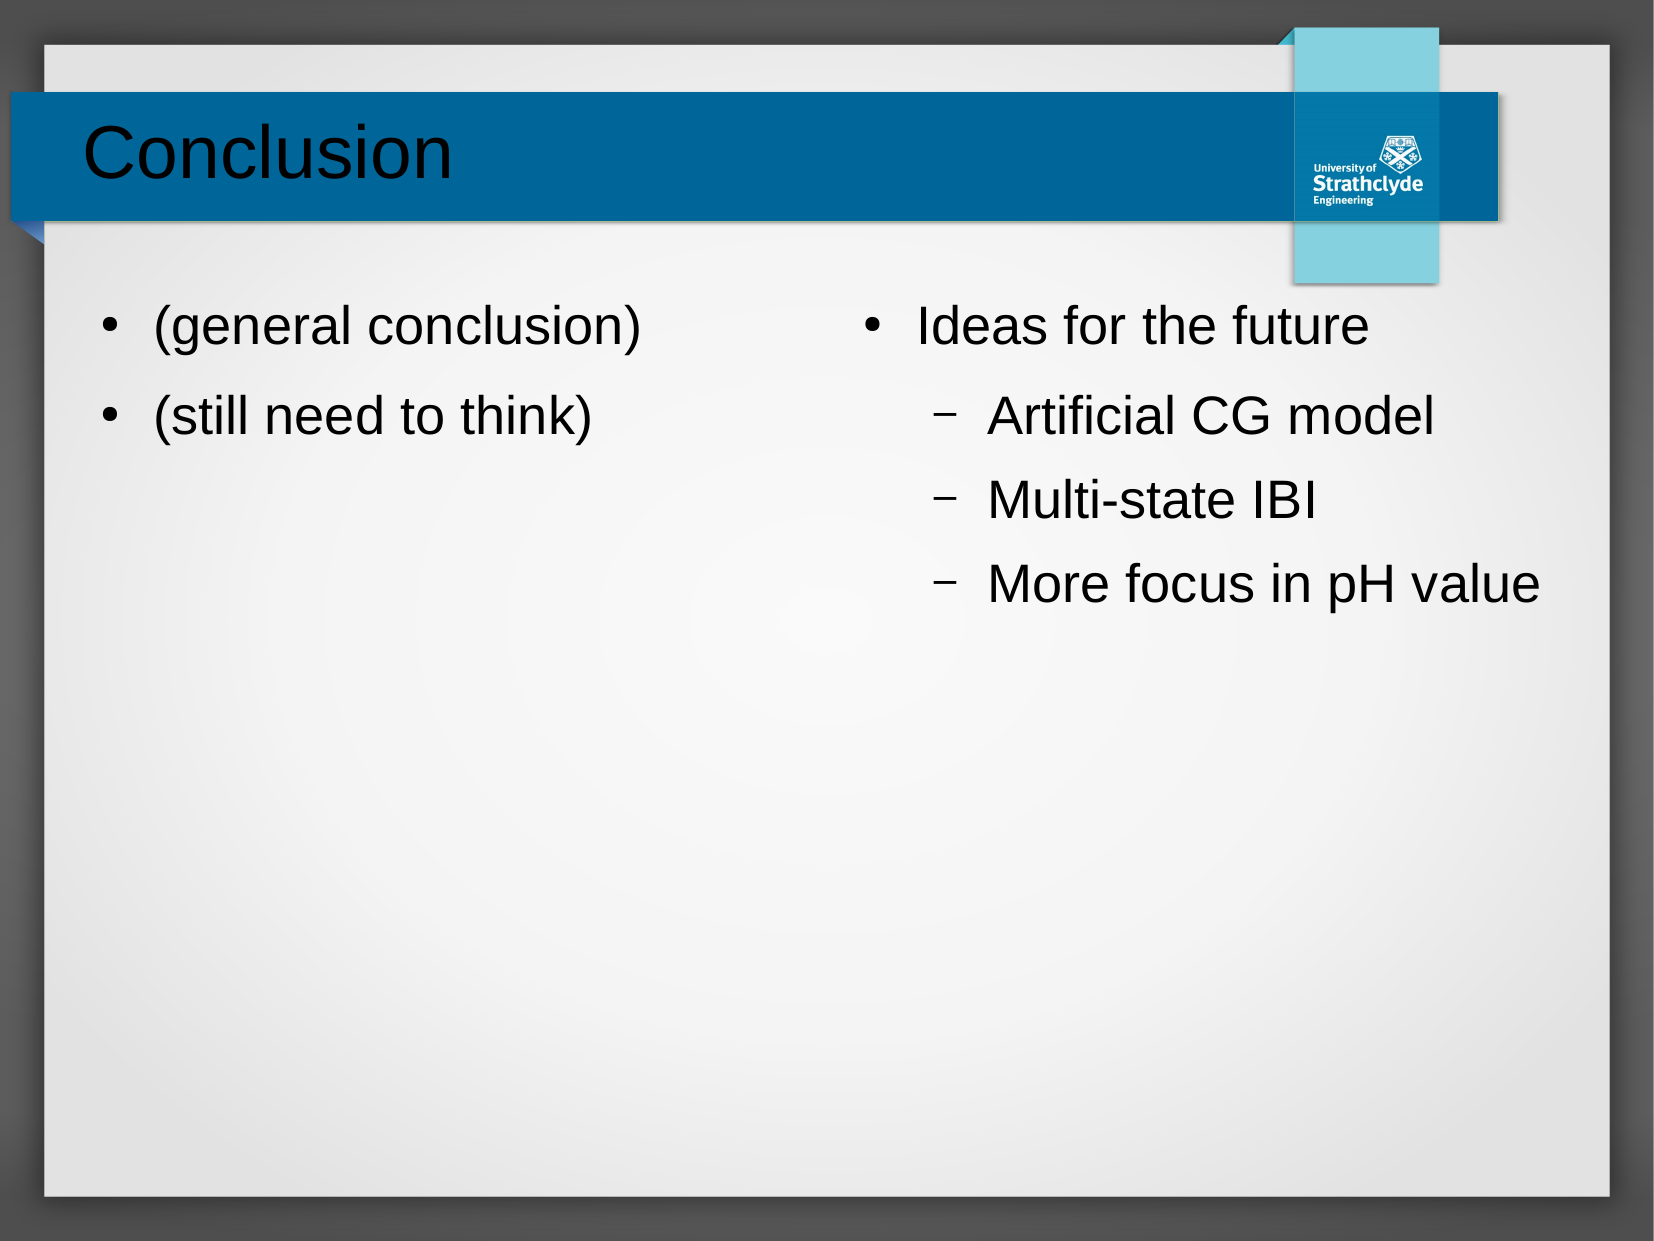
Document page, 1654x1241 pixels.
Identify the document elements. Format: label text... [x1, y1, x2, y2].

list (general conclusion) (still need to think) [82, 295, 809, 1015]
list Ideas for the future Artificial CG model Multi-state IBI More focus in pH value [845, 295, 1572, 1015]
title Conclusion [82, 49, 1571, 257]
picture [0, 0, 1654, 1241]
